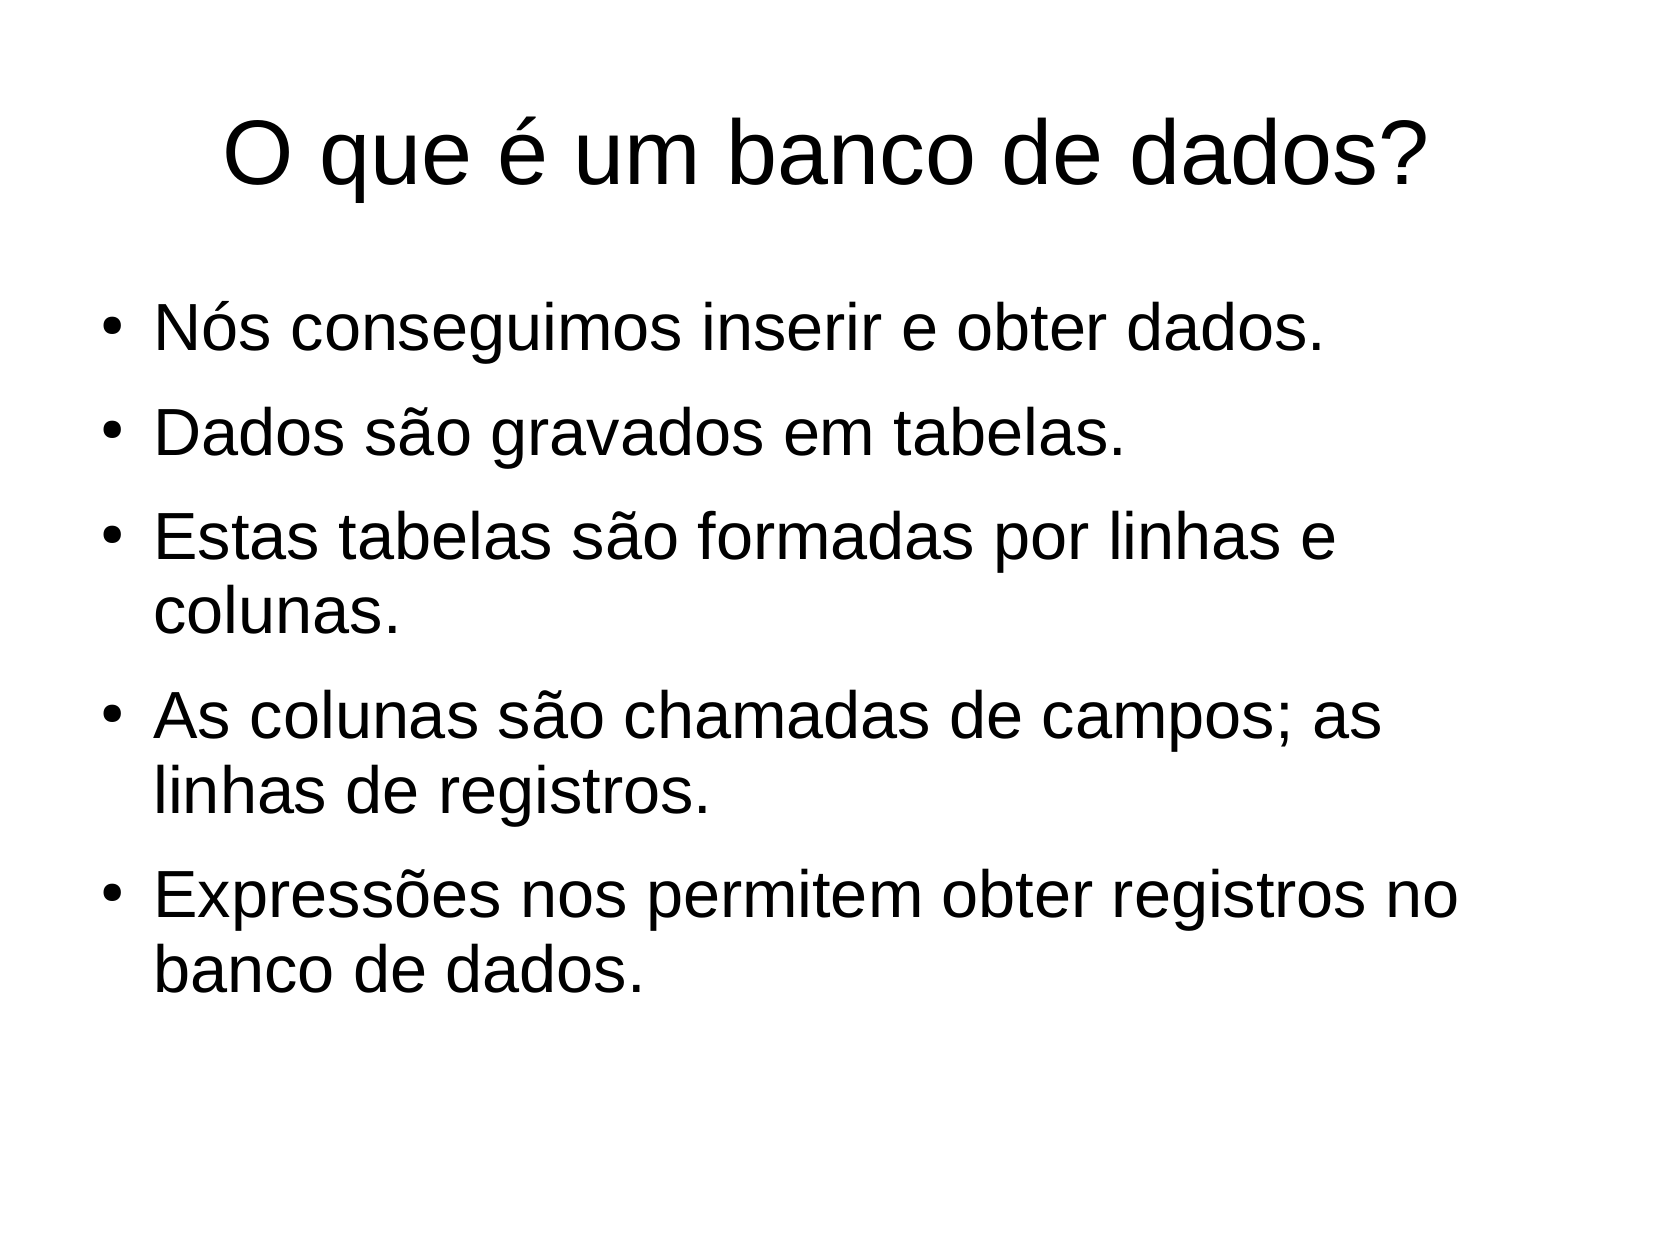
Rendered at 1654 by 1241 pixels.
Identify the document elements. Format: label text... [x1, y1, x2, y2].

list Nós conseguimos inserir e obter dados. Dados são gravados em tabelas. Estas tabelas são formadas por linhas e colunas. As colunas são chamadas de campos; as linhas de registros. Expressões nos permitem obter registros no banco de dados. [82, 290, 1538, 1010]
title O que é um banco de dados? [82, 49, 1571, 257]
